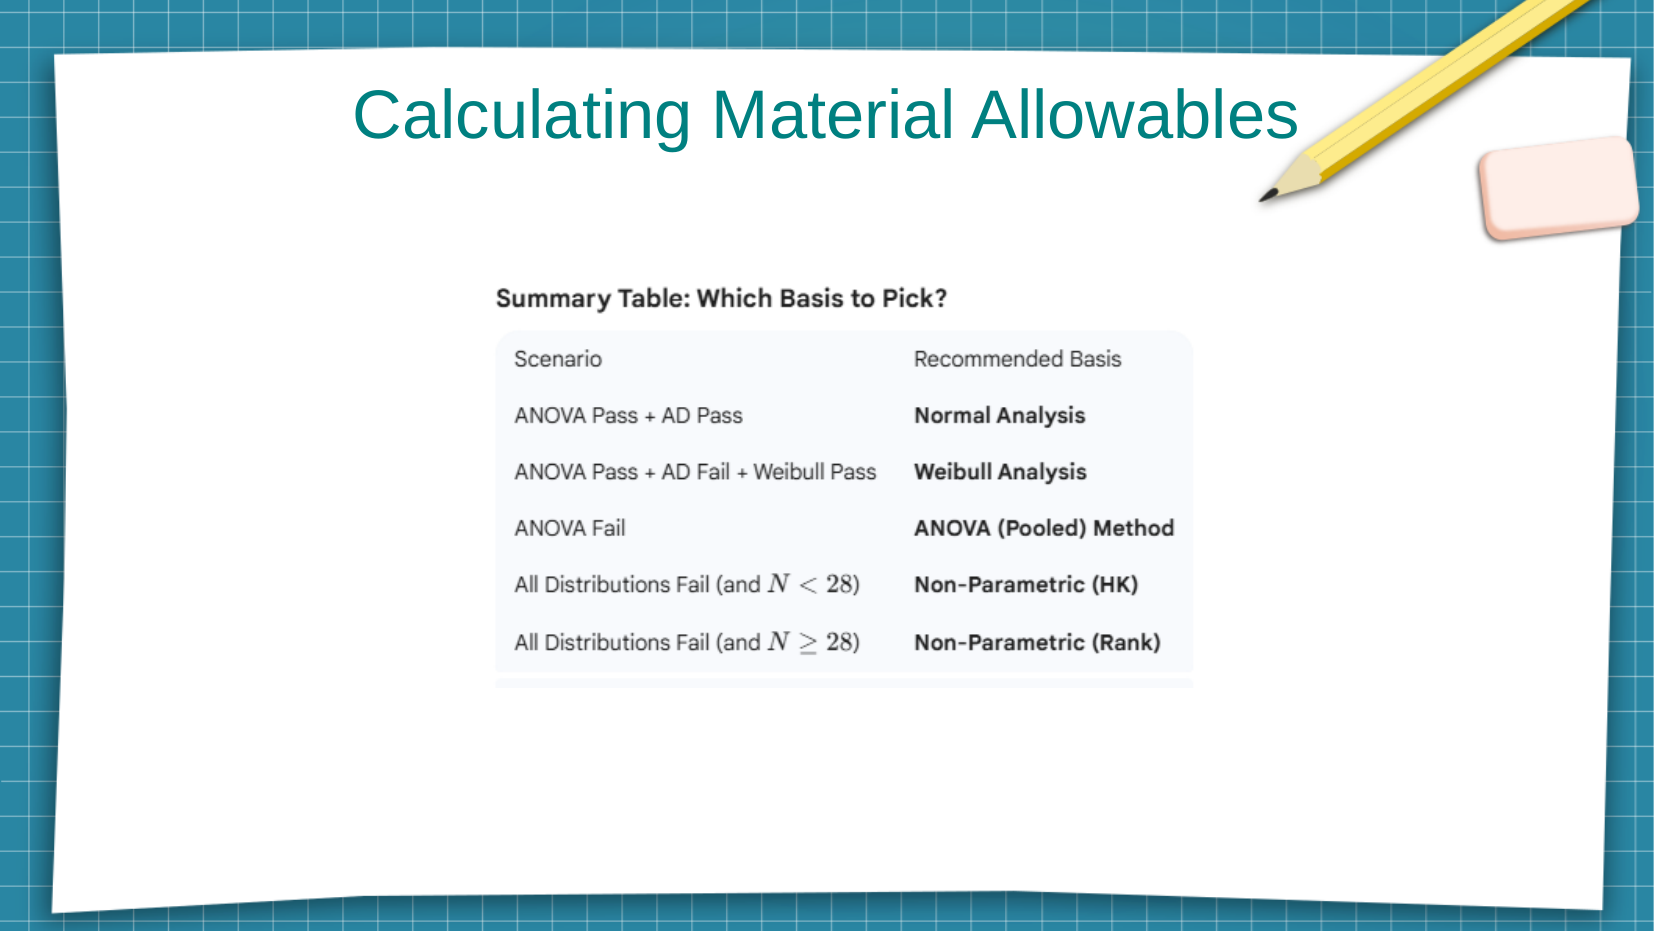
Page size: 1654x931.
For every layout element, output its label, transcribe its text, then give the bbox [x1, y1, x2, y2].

picture [0, 0, 1654, 931]
title Calculating Material Allowables [82, 37, 1571, 193]
text_box [118, 206, 1536, 810]
